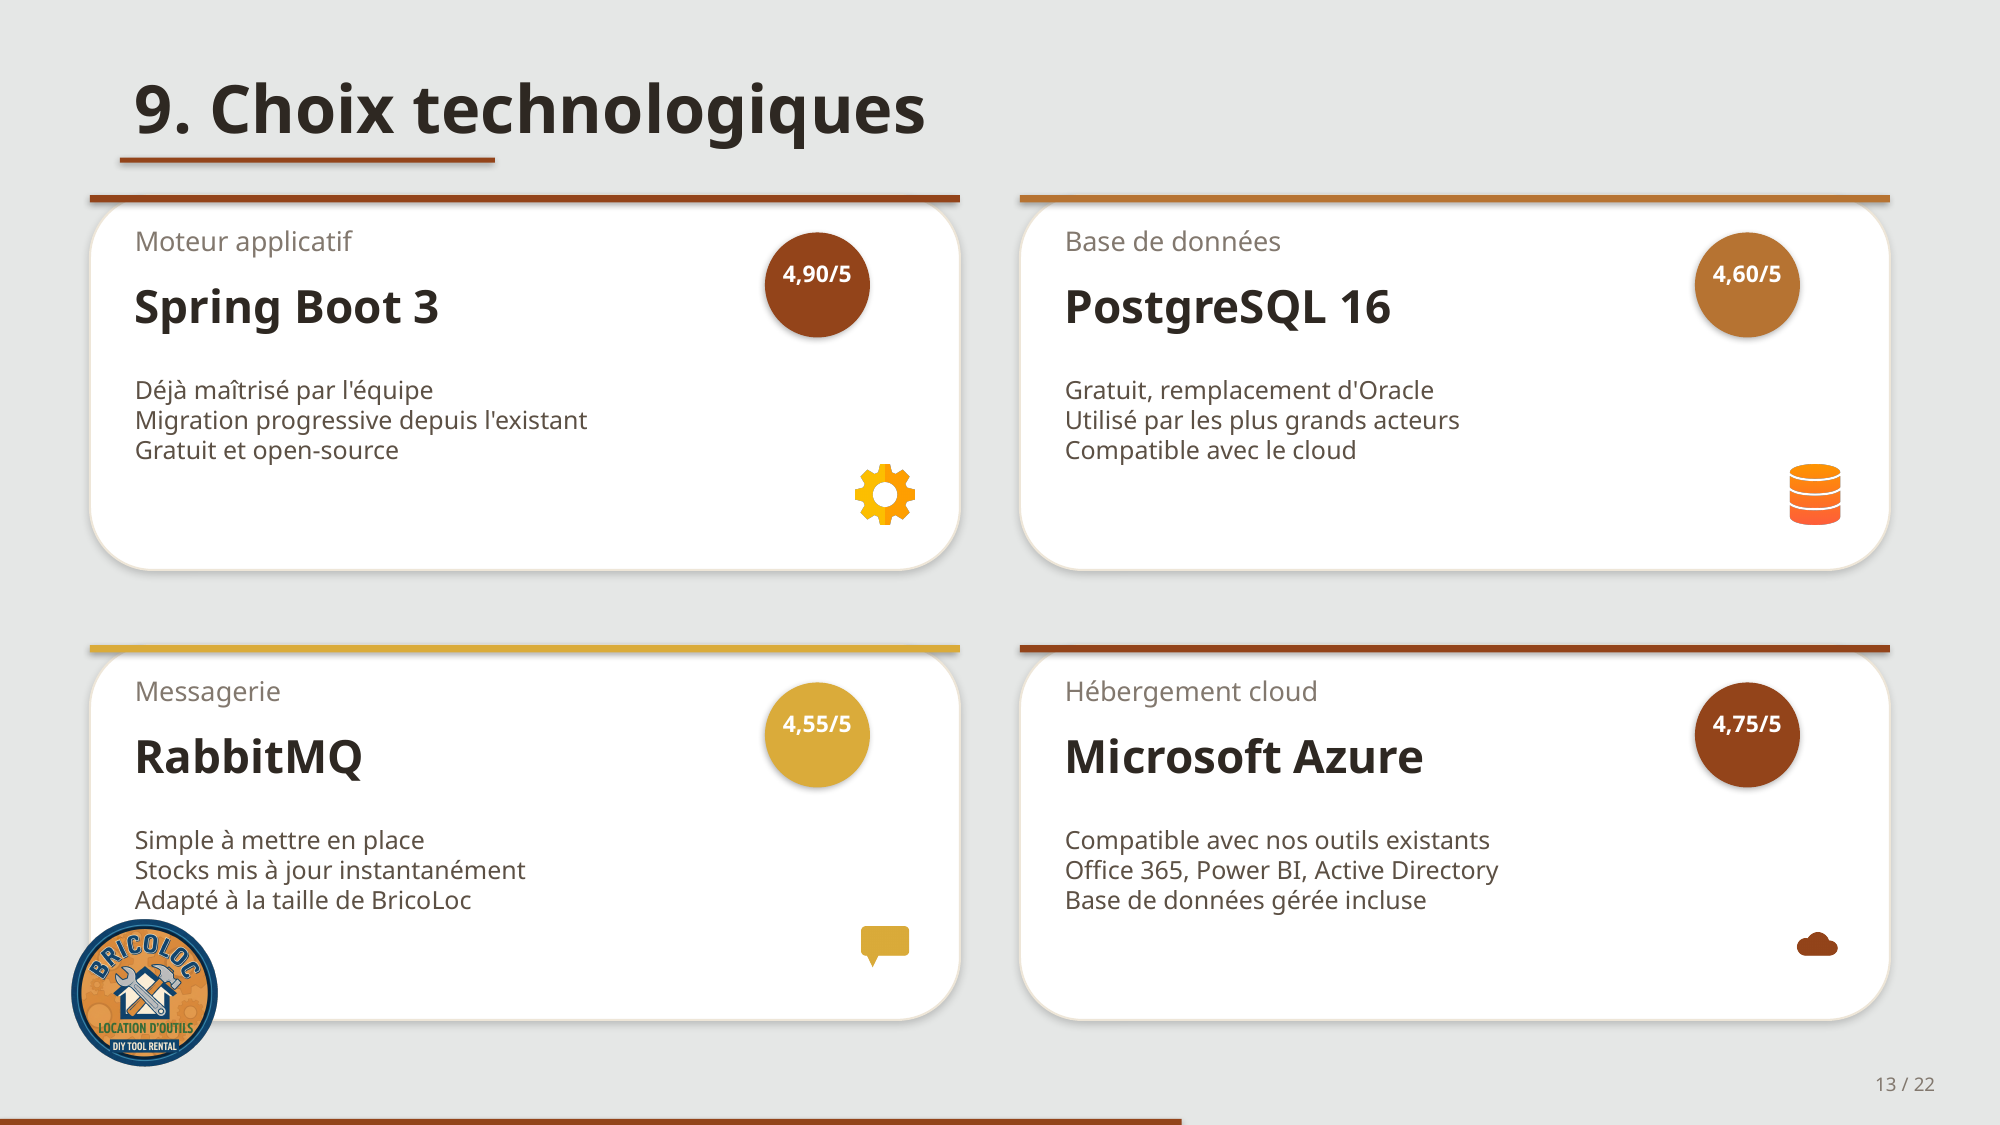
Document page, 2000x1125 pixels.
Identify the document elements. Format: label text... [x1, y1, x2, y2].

picture [1785, 464, 1845, 525]
text_box 4,55/5 [764, 701, 870, 745]
picture [855, 464, 915, 525]
text_box Hébergement cloud [1049, 667, 1575, 715]
text_box Gratuit, remplacement d'Oracle Utilisé par les plus grands acteurs Compatible avec le cloud [1049, 367, 1830, 473]
text_box [89, 644, 960, 1020]
text_box [0, 1118, 1182, 1125]
text_box Microsoft Azure [1049, 720, 1575, 790]
text_box [1019, 194, 1890, 570]
text_box Moteur applicatif [119, 217, 645, 265]
text_box Compatible avec nos outils existants Office 365, Power BI, Active Directory Base de données gérée incluse [1049, 817, 1830, 923]
text_box [119, 157, 495, 163]
text_box Base de données [1049, 217, 1575, 265]
text_box [89, 194, 960, 570]
text_box Messagerie [119, 667, 645, 715]
text_box [1019, 644, 1890, 1020]
picture [45, 895, 245, 1095]
text_box PostgreSQL 16 [1049, 270, 1575, 340]
picture [1785, 914, 1845, 975]
text_box Déjà maîtrisé par l'équipe Migration progressive depuis l'existant Gratuit et open-source [119, 367, 900, 473]
text_box 4,75/5 [1694, 701, 1800, 745]
text_box 4,90/5 [764, 251, 870, 295]
text_box Simple à mettre en place Stocks mis à jour instantanément Adapté à la taille de BricoLoc [119, 817, 900, 923]
picture [855, 914, 915, 975]
text_box 9. Choix technologiques [119, 59, 1620, 155]
text_box 13 / 22 [1799, 1065, 1950, 1103]
text_box RabbitMQ [119, 720, 645, 790]
text_box Spring Boot 3 [119, 270, 645, 340]
text_box 4,60/5 [1694, 251, 1800, 295]
